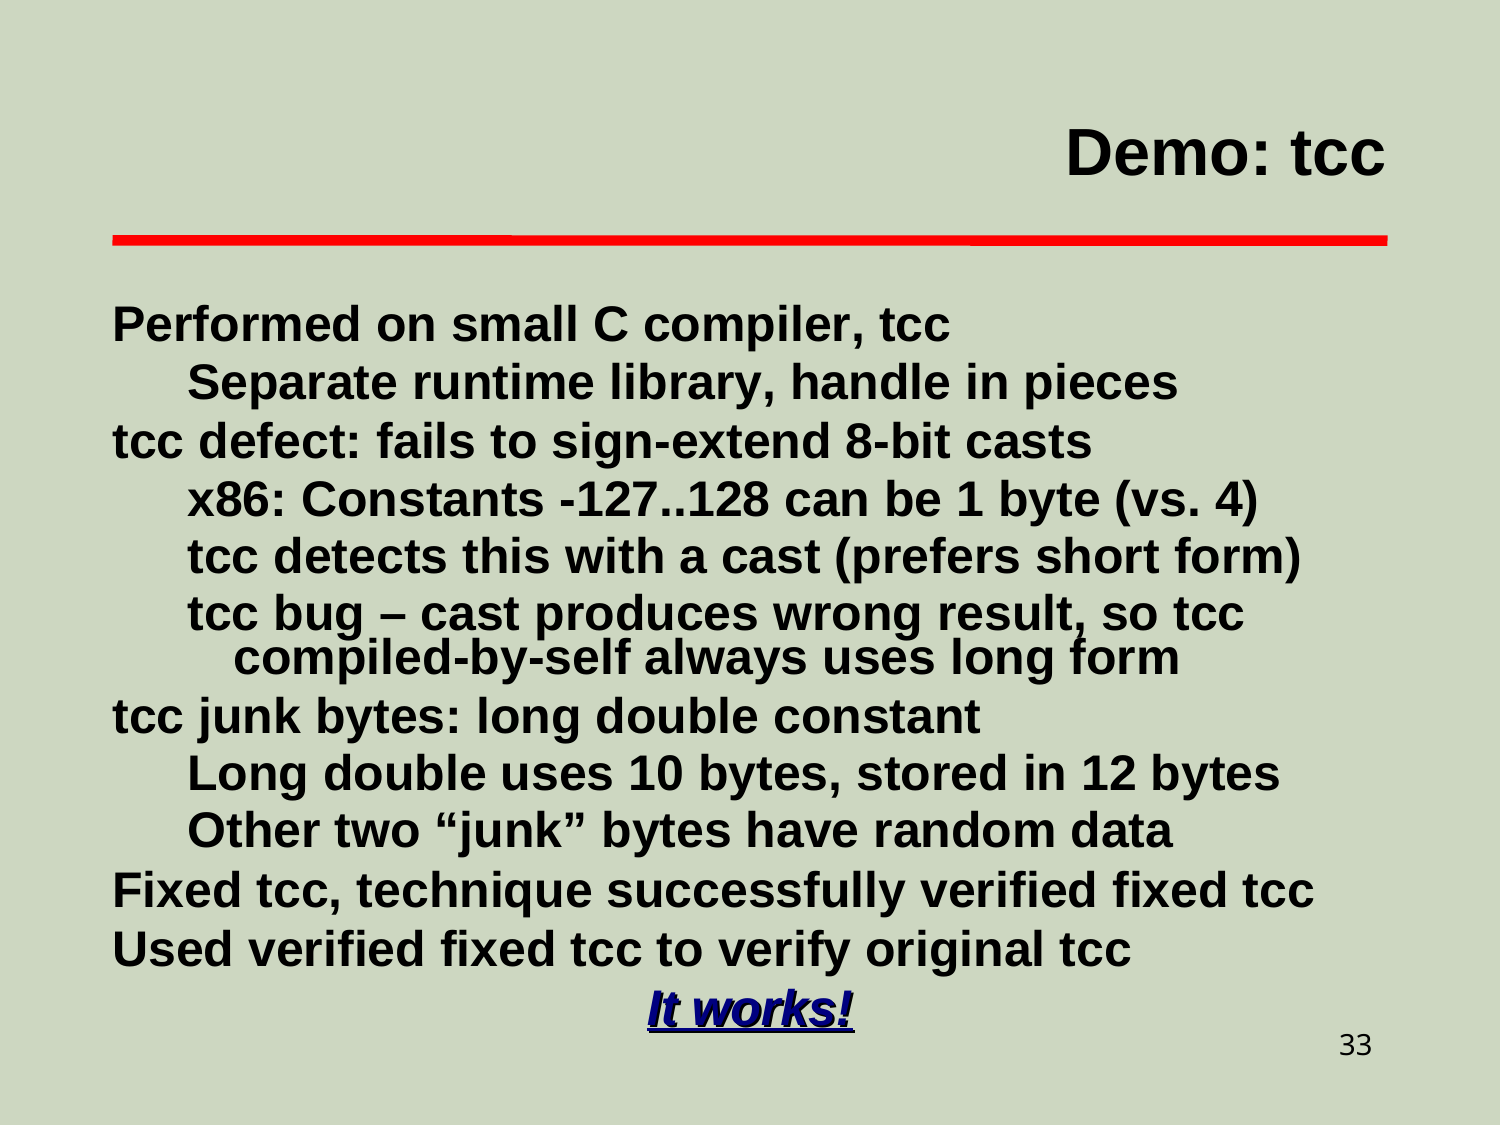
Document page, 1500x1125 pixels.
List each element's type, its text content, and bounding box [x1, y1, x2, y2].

list Performed on small C compiler, tcc Separate runtime library, handle in pieces tcc defect: fails to sign-extend 8-bit casts x86: Constants -127..128 can be 1 byte (vs. 4) tcc detects this with a cast (prefers short form) tcc bug – cast produces wrong result, so tcc compiled-by-self always uses long form tcc junk bytes: long double constant Long double uses 10 bytes, stored in 12 bytes Other two “junk” bytes have random data Fixed tcc, technique successfully verified fixed tcc Used verified fixed tcc to verify original tcc It works! [112, 299, 1388, 1079]
title Demo: tcc [125, 117, 1388, 192]
